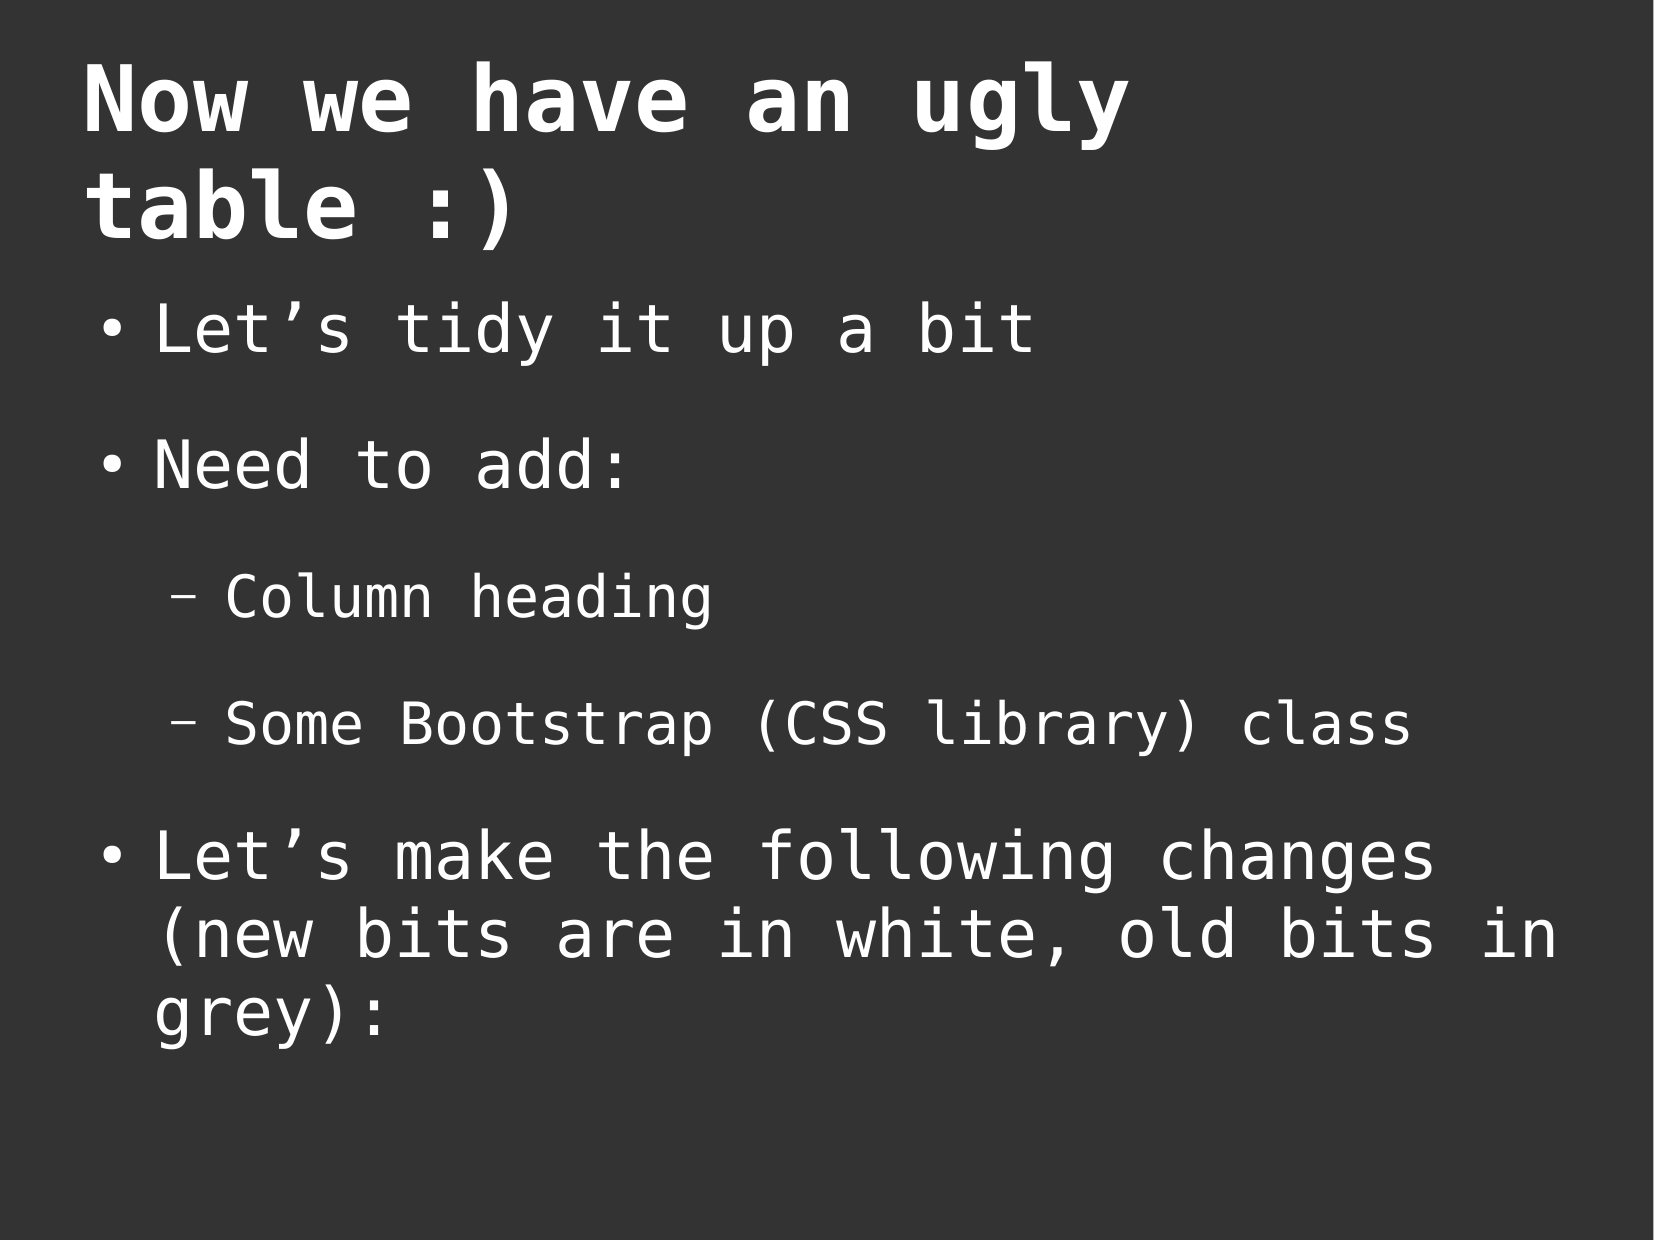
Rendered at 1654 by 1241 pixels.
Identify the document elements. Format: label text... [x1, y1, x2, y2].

list Let’s tidy it up a bit Need to add: Column heading Some Bootstrap (CSS library) class Let’s make the following changes (new bits are in white, old bits in grey): [82, 290, 1571, 1182]
title Now we have an ugly table :) [82, 45, 1571, 261]
